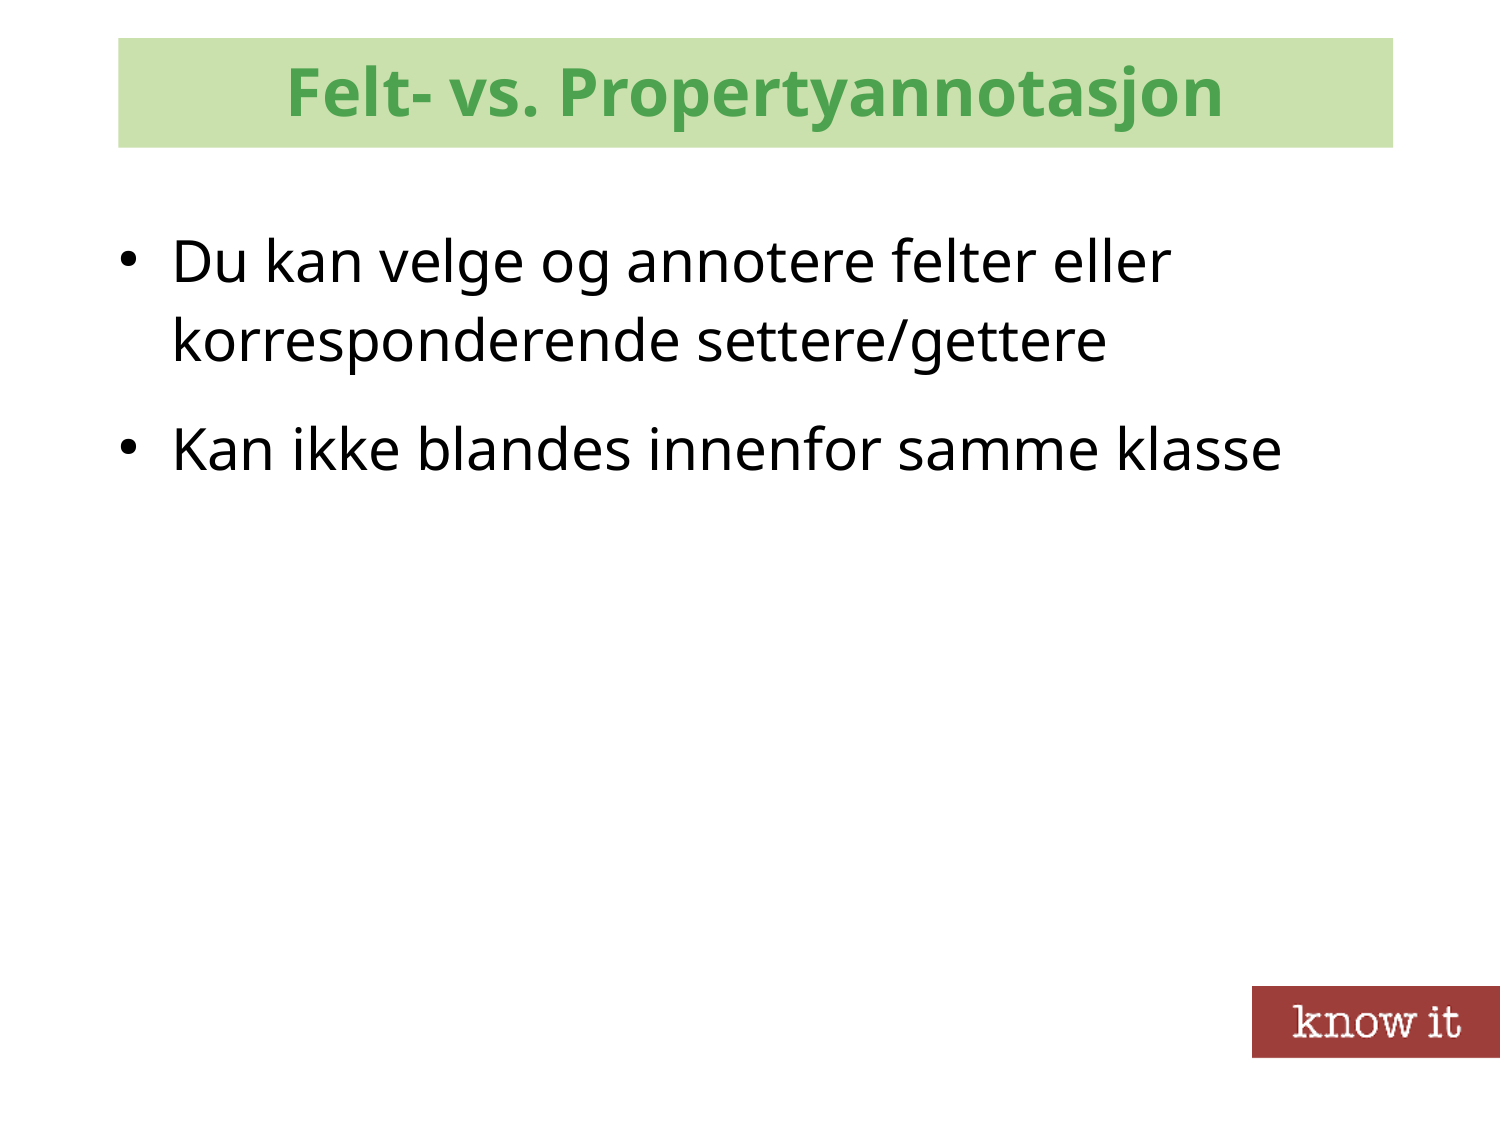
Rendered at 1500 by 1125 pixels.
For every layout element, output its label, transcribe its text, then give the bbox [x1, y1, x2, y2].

picture [1252, 986, 1500, 1058]
list Du kan velge og annotere felter eller korresponderende settere/gettere Kan ikke blandes innenfor samme klasse [100, 220, 1360, 935]
text_box Felt- vs. Propertyannotasjon [118, 38, 1394, 148]
